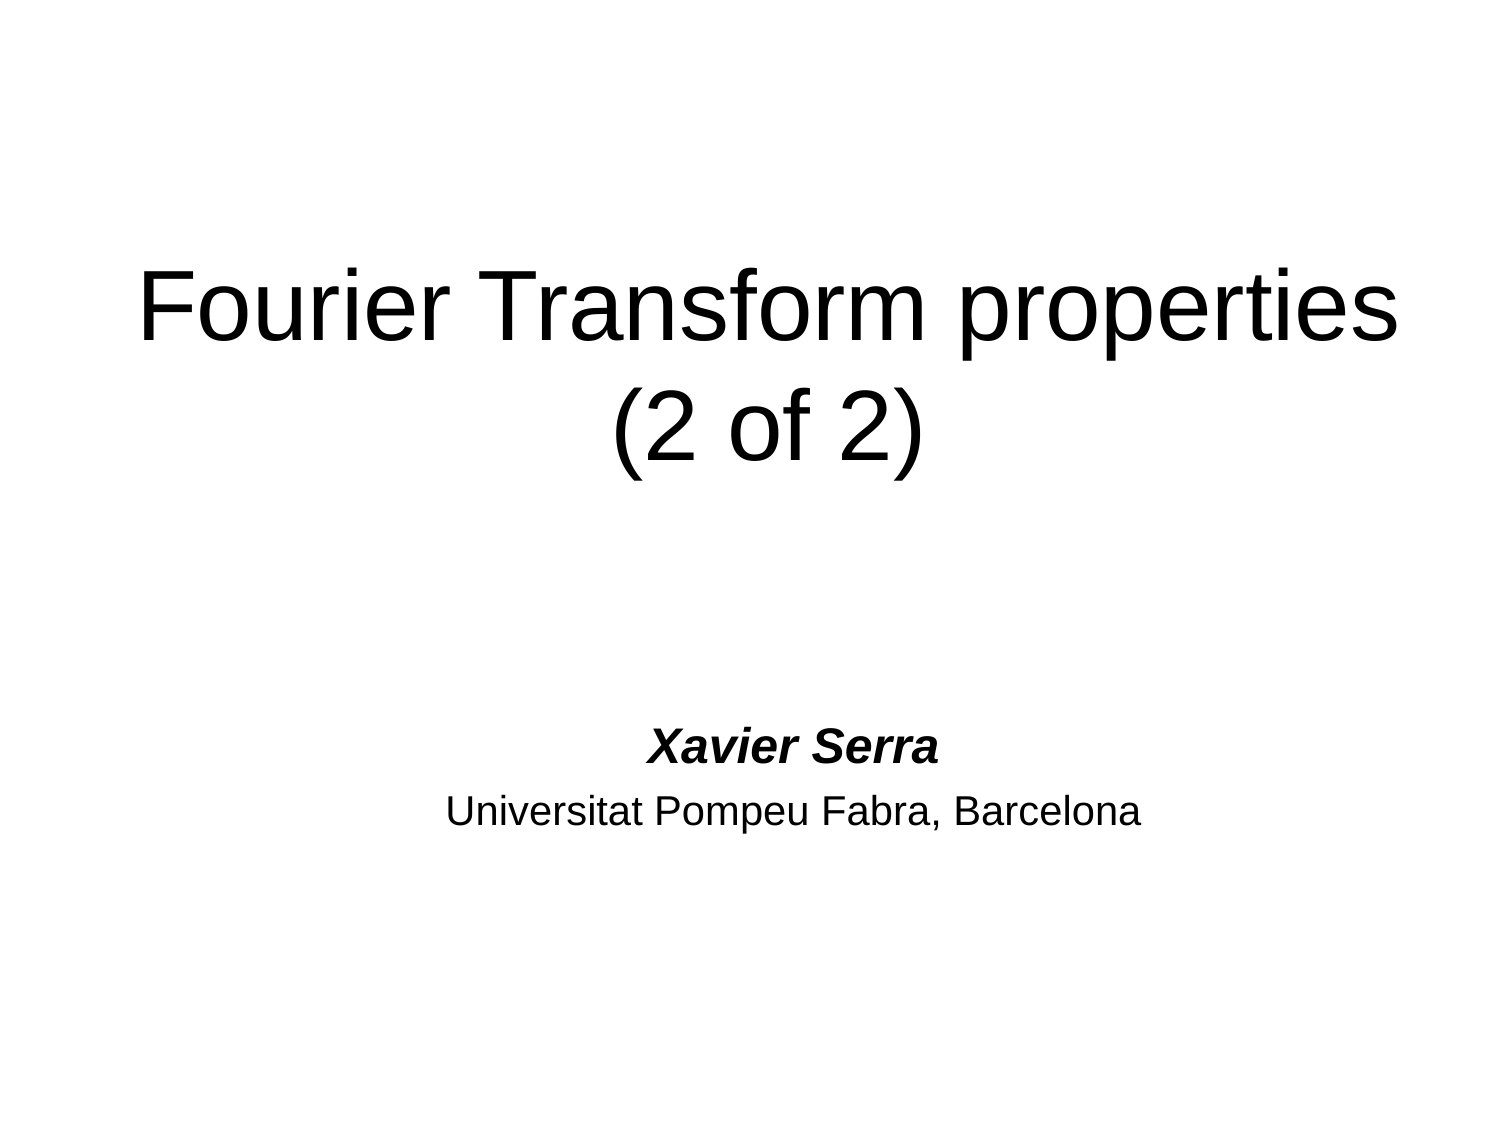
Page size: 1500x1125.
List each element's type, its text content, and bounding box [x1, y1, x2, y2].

text_box Xavier Serra Universitat Pompeu Fabra, Barcelona [337, 710, 1250, 887]
title Fourier Transform properties (2 of 2) [60, 90, 1441, 631]
